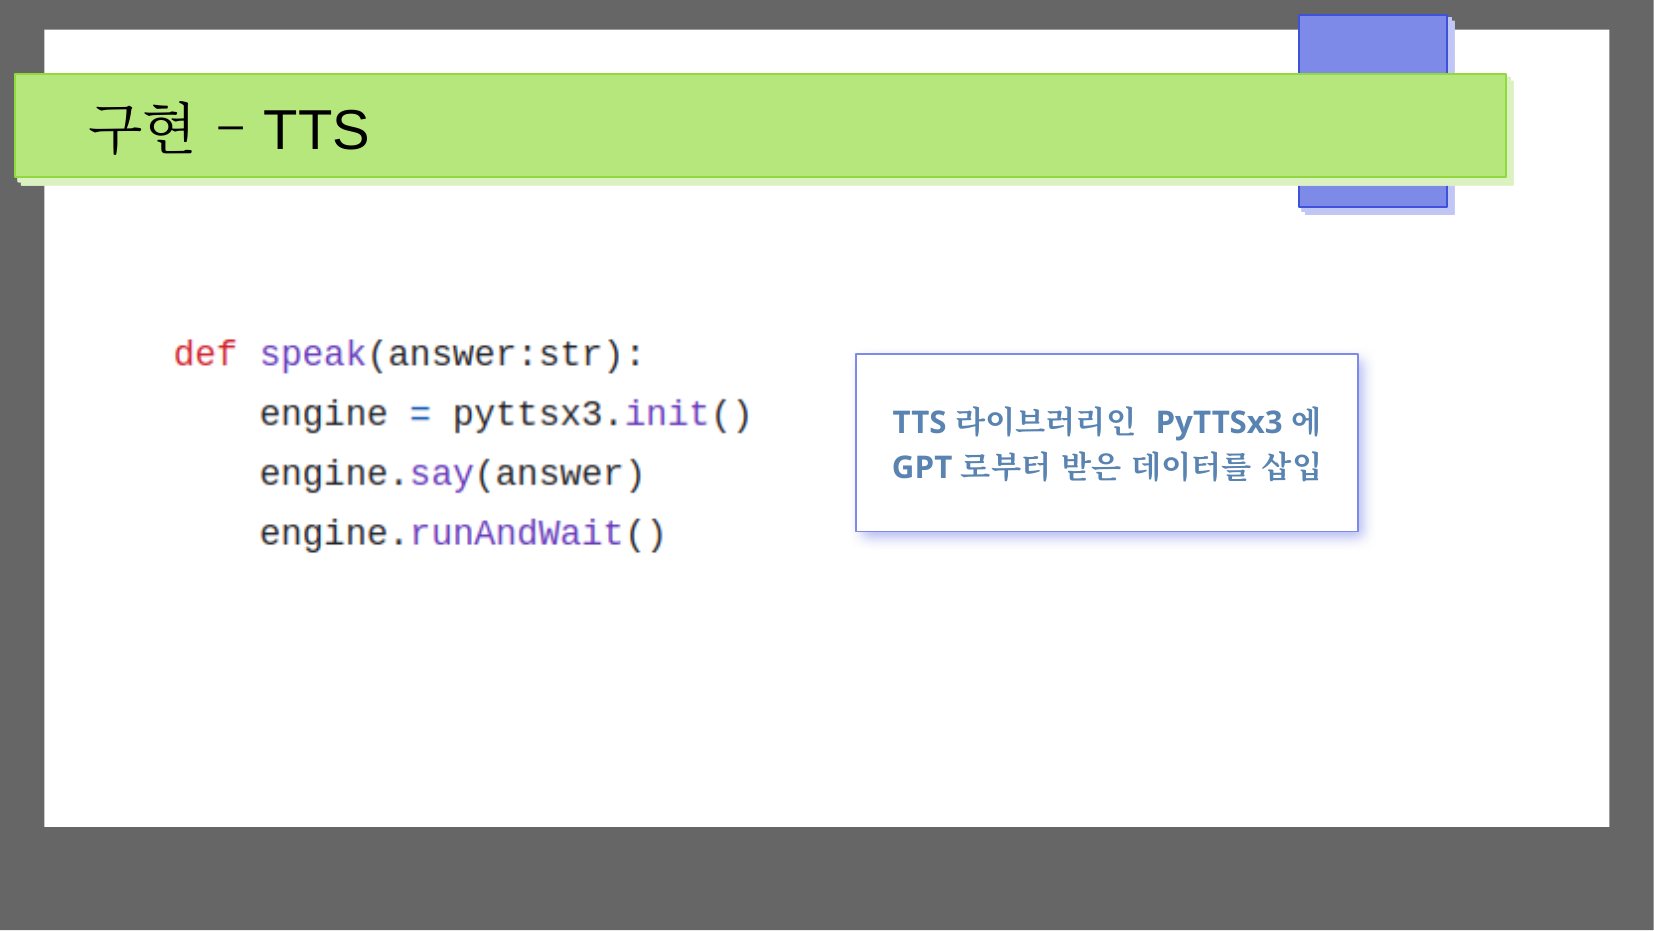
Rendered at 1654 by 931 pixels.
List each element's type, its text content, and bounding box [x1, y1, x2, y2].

text_box TTS라이브러리인 PyTTSx3에 GPT로부터 받은 데이터를 삽입 [856, 354, 1359, 532]
title 구현 –TTS [88, 73, 1506, 178]
picture [166, 324, 768, 562]
